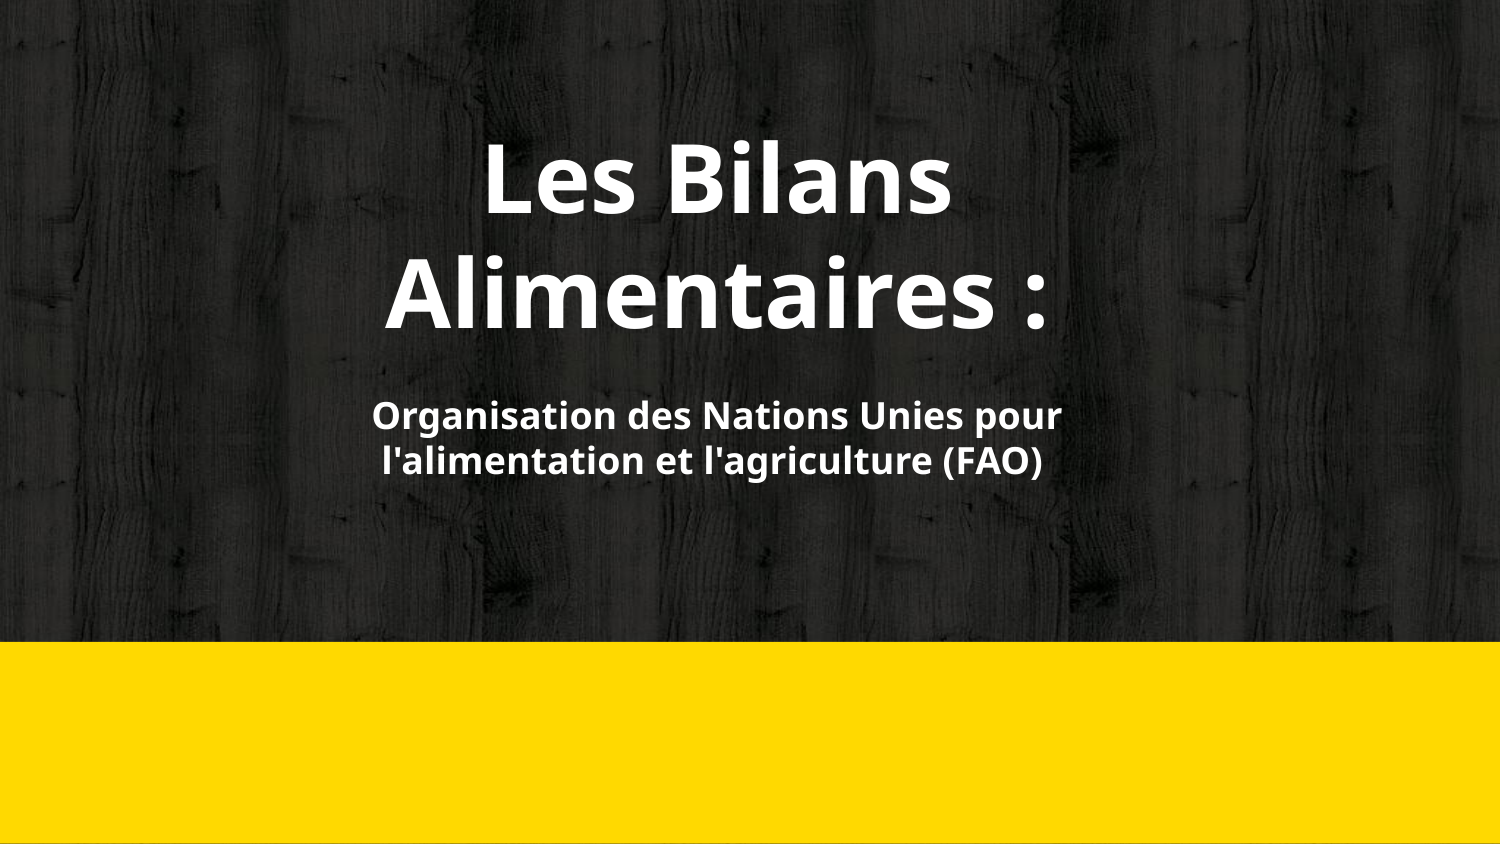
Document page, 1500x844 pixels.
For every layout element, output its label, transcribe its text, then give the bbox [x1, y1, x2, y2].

text_box Les Bilans Alimentaires : Organisation des Nations Unies pour l'alimentation et l'agriculture (FAO) [265, 307, 1169, 498]
picture [0, 0, 1500, 641]
